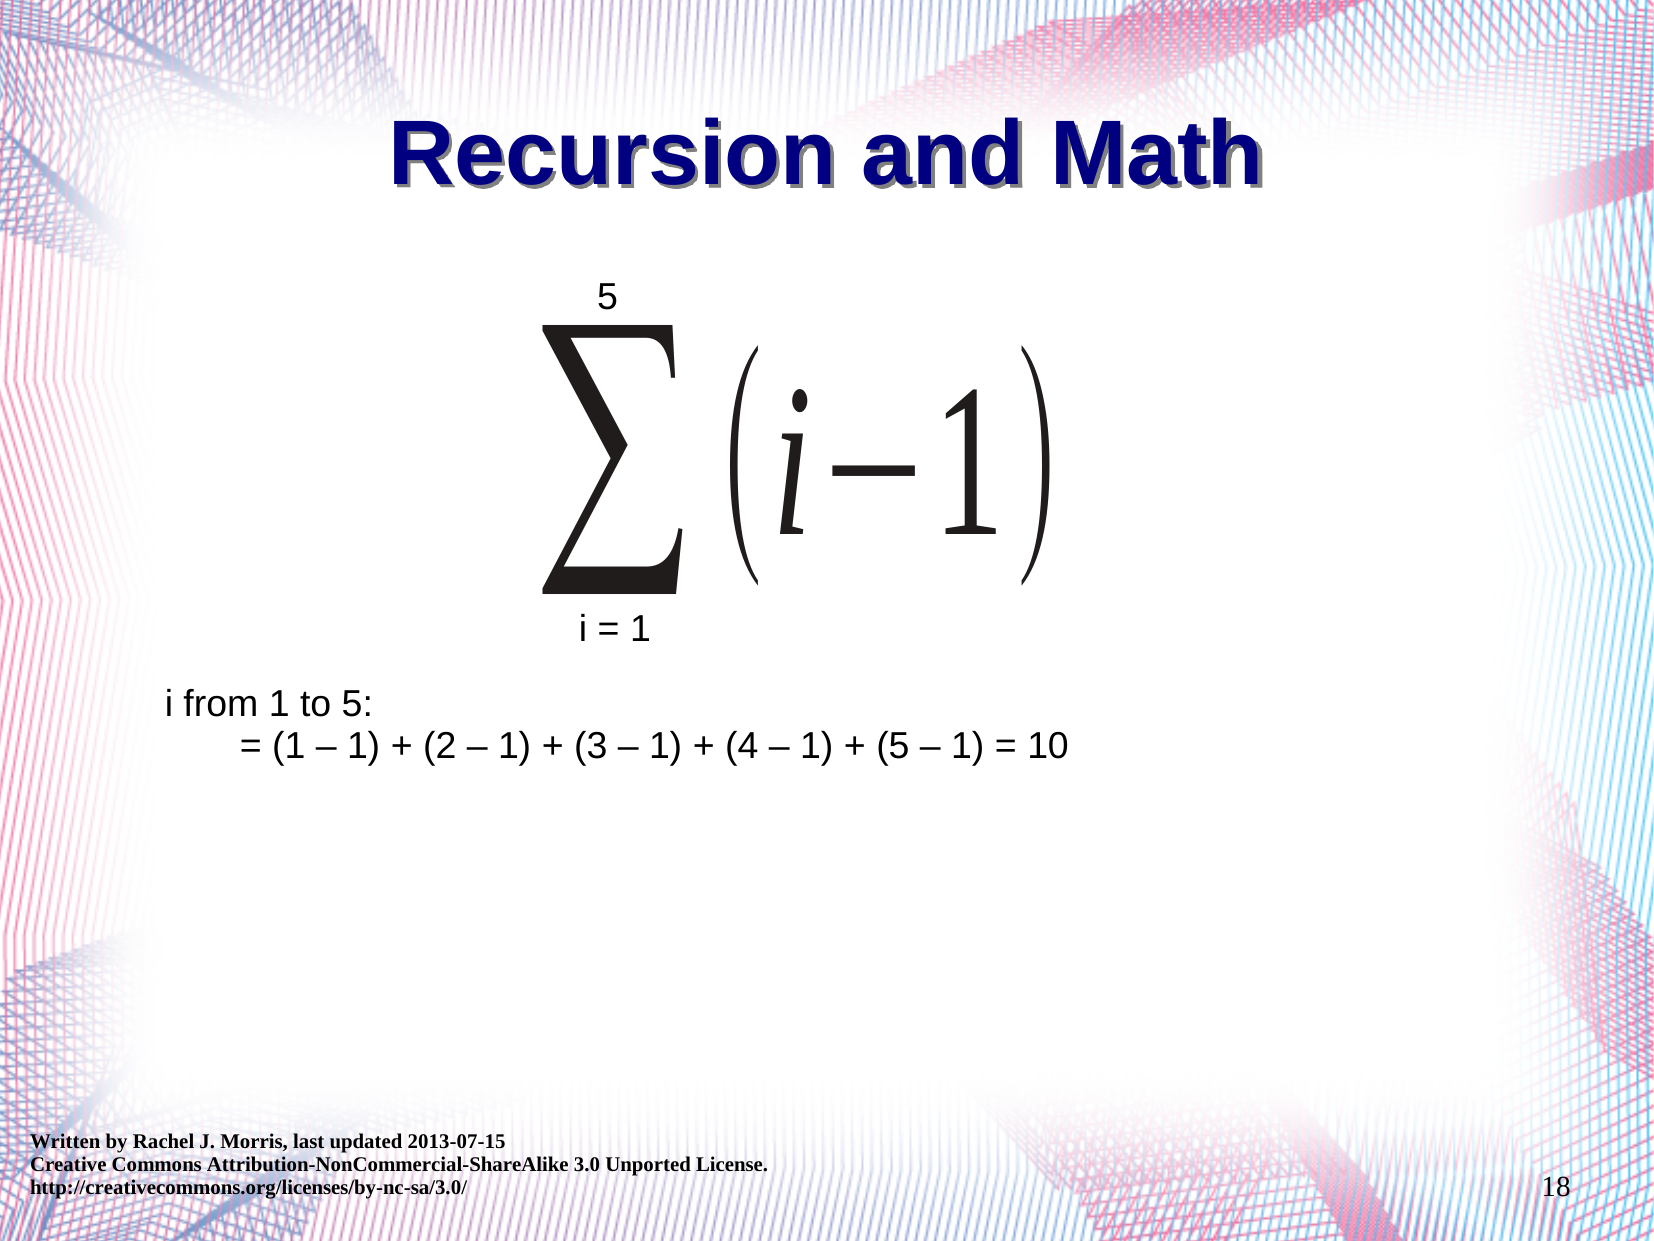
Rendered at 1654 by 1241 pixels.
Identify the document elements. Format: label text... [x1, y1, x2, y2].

title Recursion and Math [82, 49, 1571, 257]
text_box i from 1 to 5: = (1 – 1) + (2 – 1) + (3 – 1) + (4 – 1) + (5 – 1) = 10 [150, 675, 1366, 774]
text_box i = 1 [540, 600, 691, 657]
chart [495, 315, 1096, 616]
text_box 5 [540, 268, 676, 326]
picture [0, 0, 1654, 1241]
